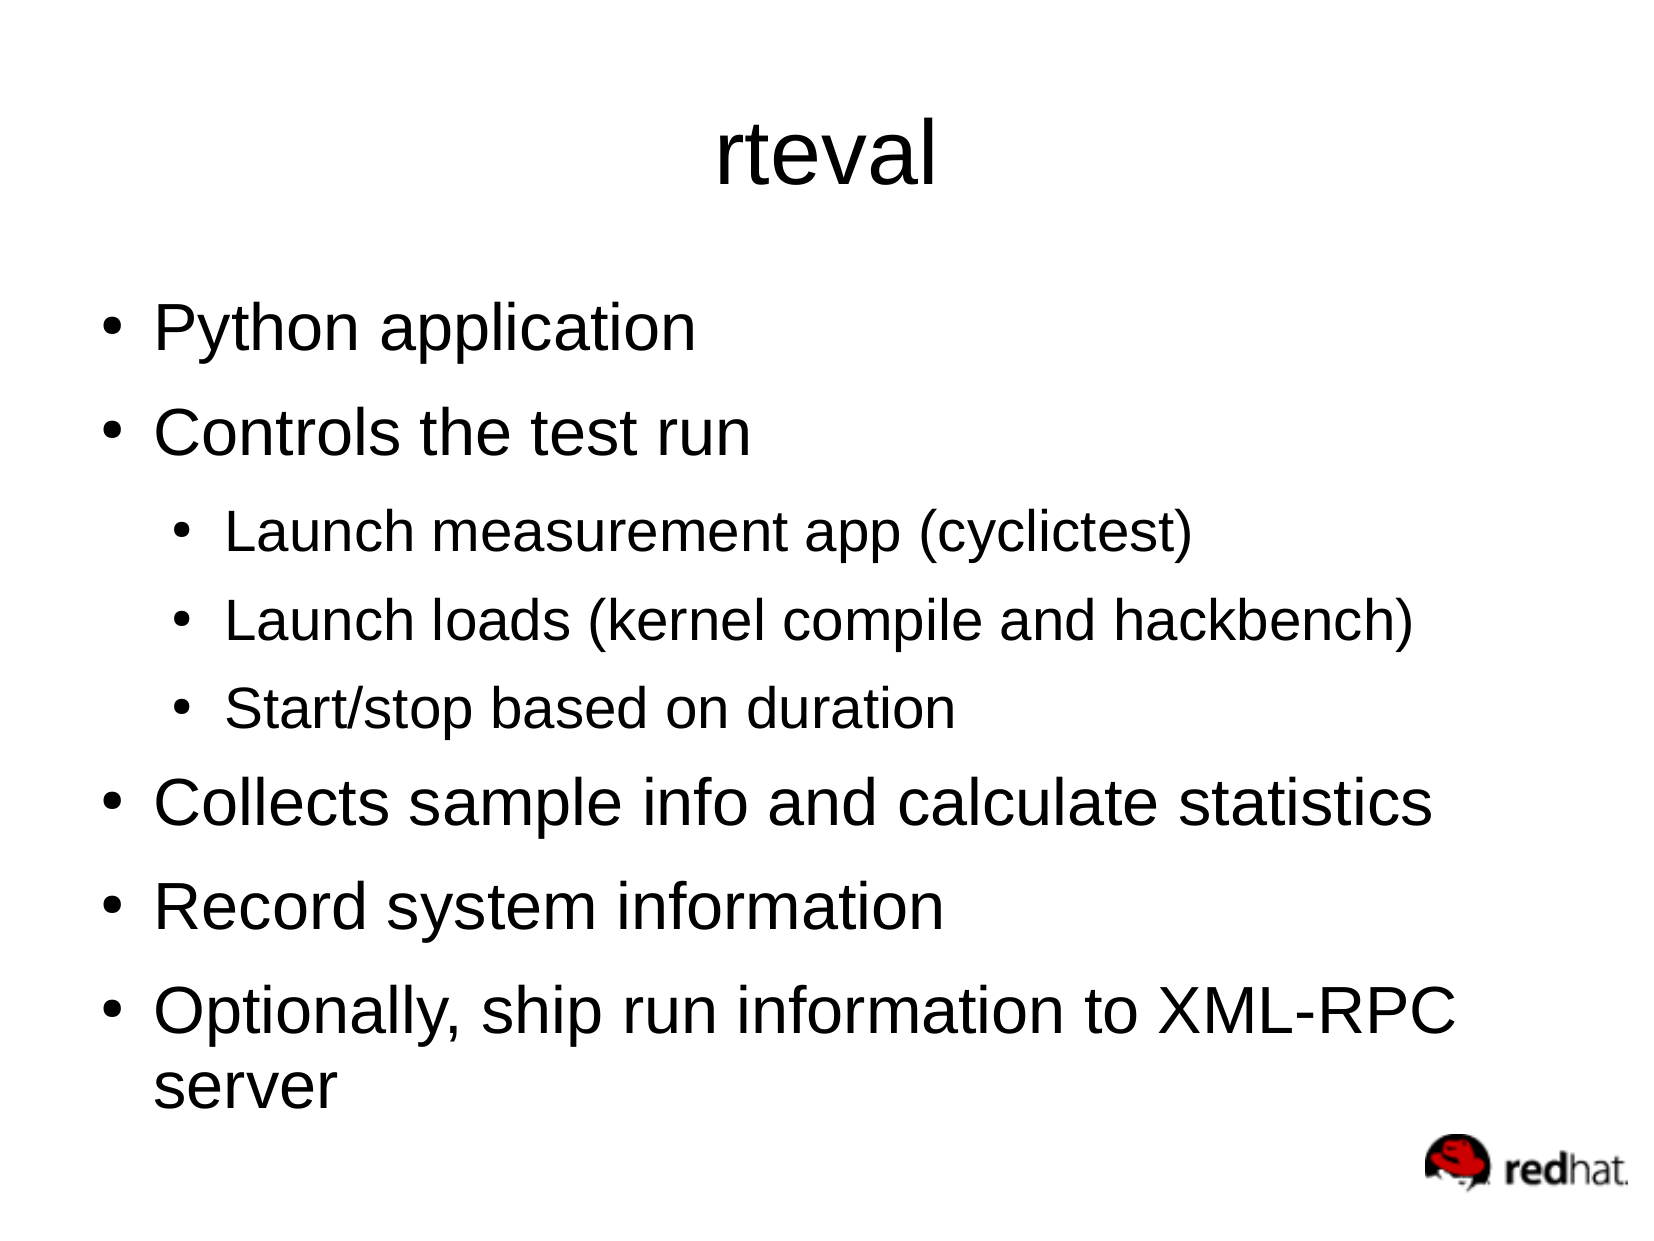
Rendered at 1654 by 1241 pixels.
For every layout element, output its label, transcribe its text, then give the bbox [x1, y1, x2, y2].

picture [1425, 1134, 1628, 1201]
list Python application Controls the test run Launch measurement app (cyclictest) Launch loads (kernel compile and hackbench) Start/stop based on duration Collects sample info and calculate statistics Record system information Optionally, ship run information to XML-RPC server [82, 290, 1571, 1123]
title rteval [82, 49, 1571, 257]
